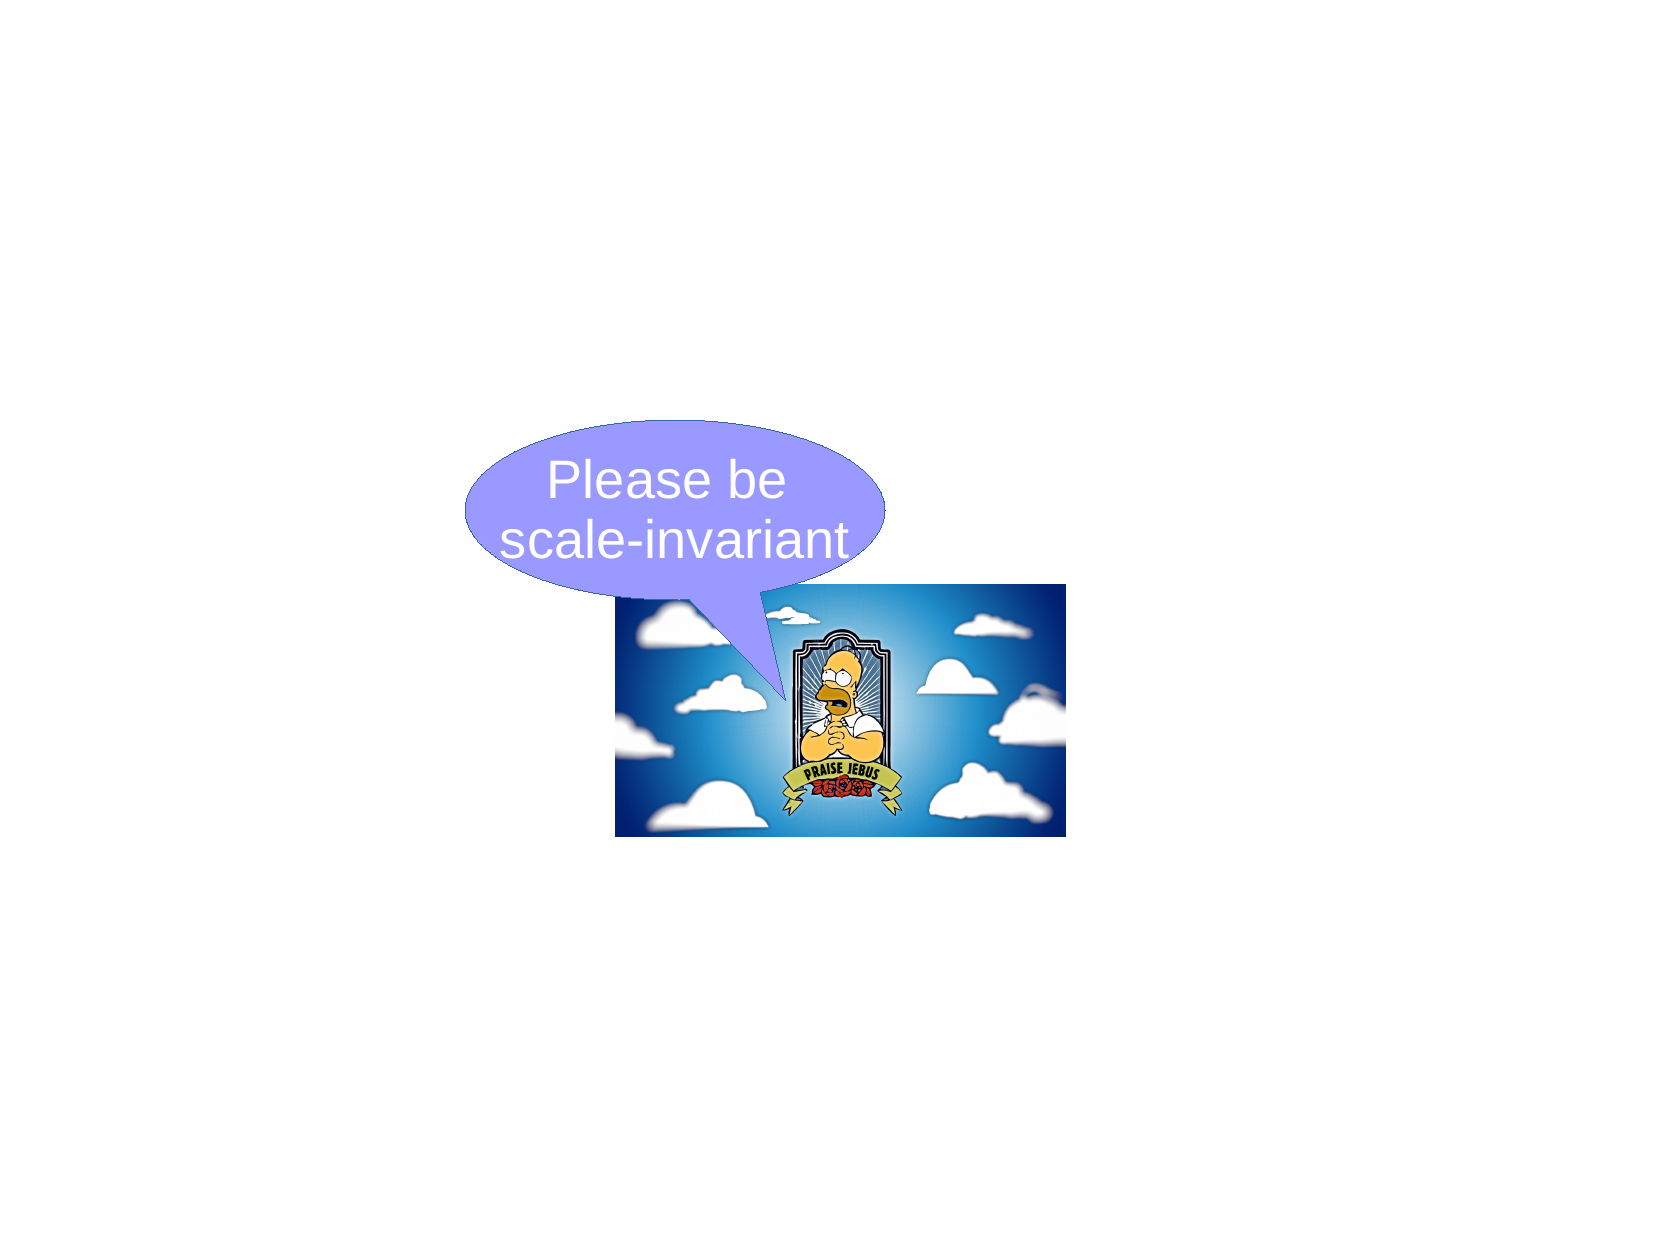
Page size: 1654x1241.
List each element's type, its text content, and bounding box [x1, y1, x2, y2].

text_box Please be scale-invariant [465, 420, 886, 701]
picture [615, 584, 1066, 837]
